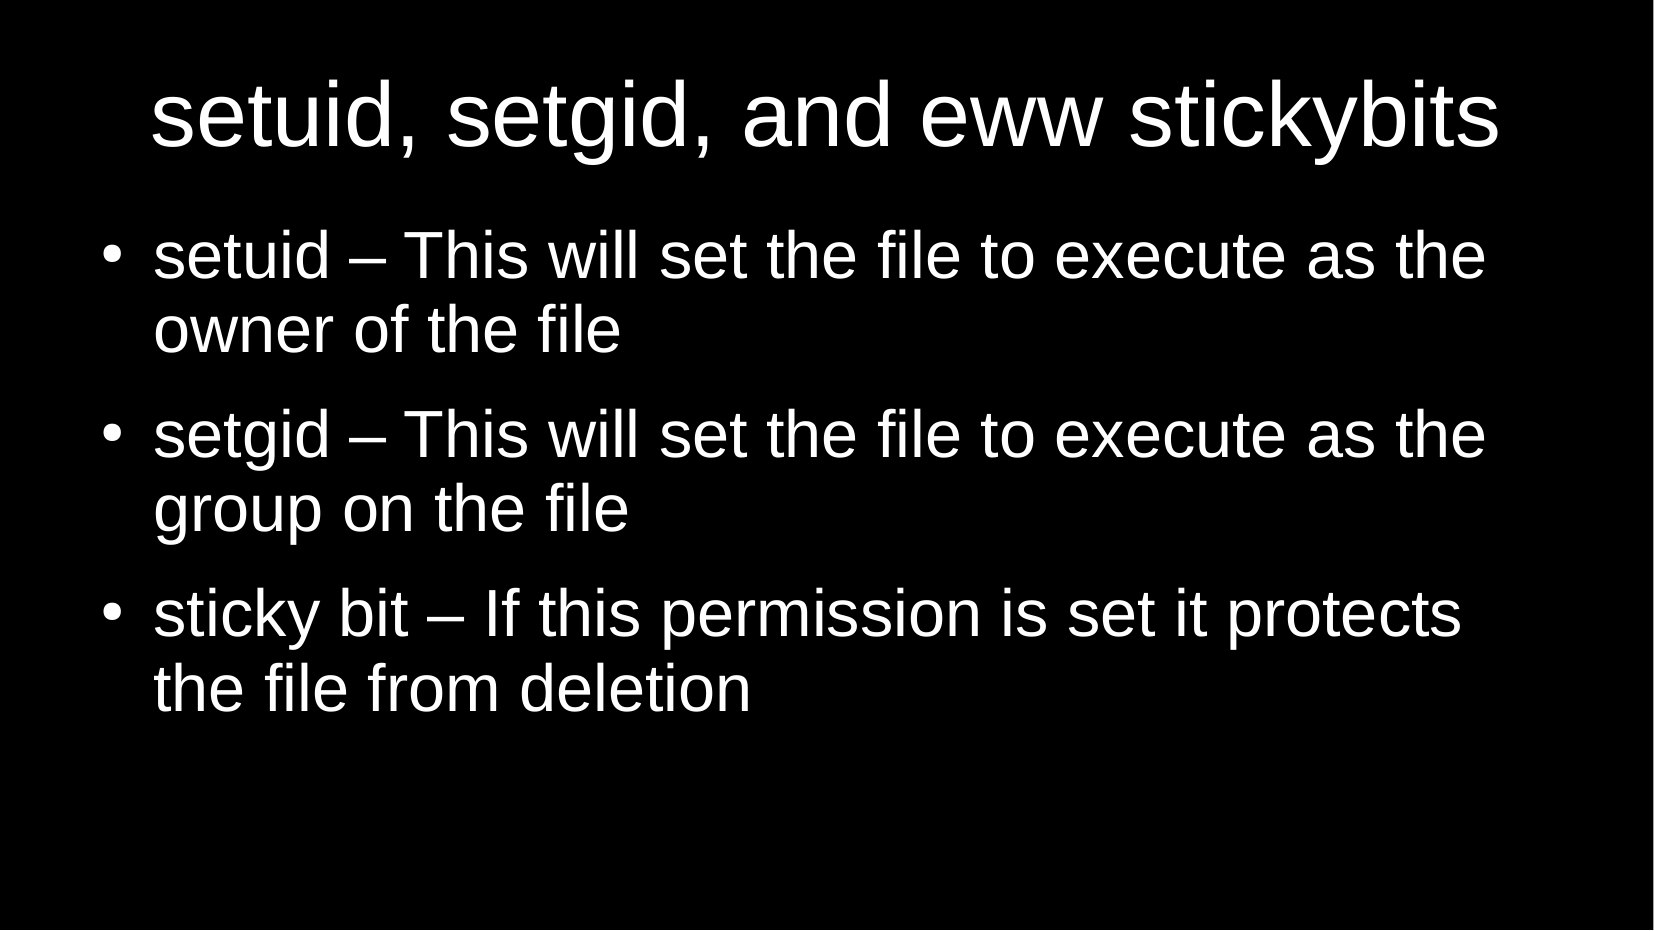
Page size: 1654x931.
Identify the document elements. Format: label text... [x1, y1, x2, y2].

title setuid, setgid, and eww stickybits [82, 37, 1571, 193]
list setuid – This will set the file to execute as the owner of the file setgid – This will set the file to execute as the group on the file sticky bit – If this permission is set it protects the file from deletion [82, 217, 1571, 758]
